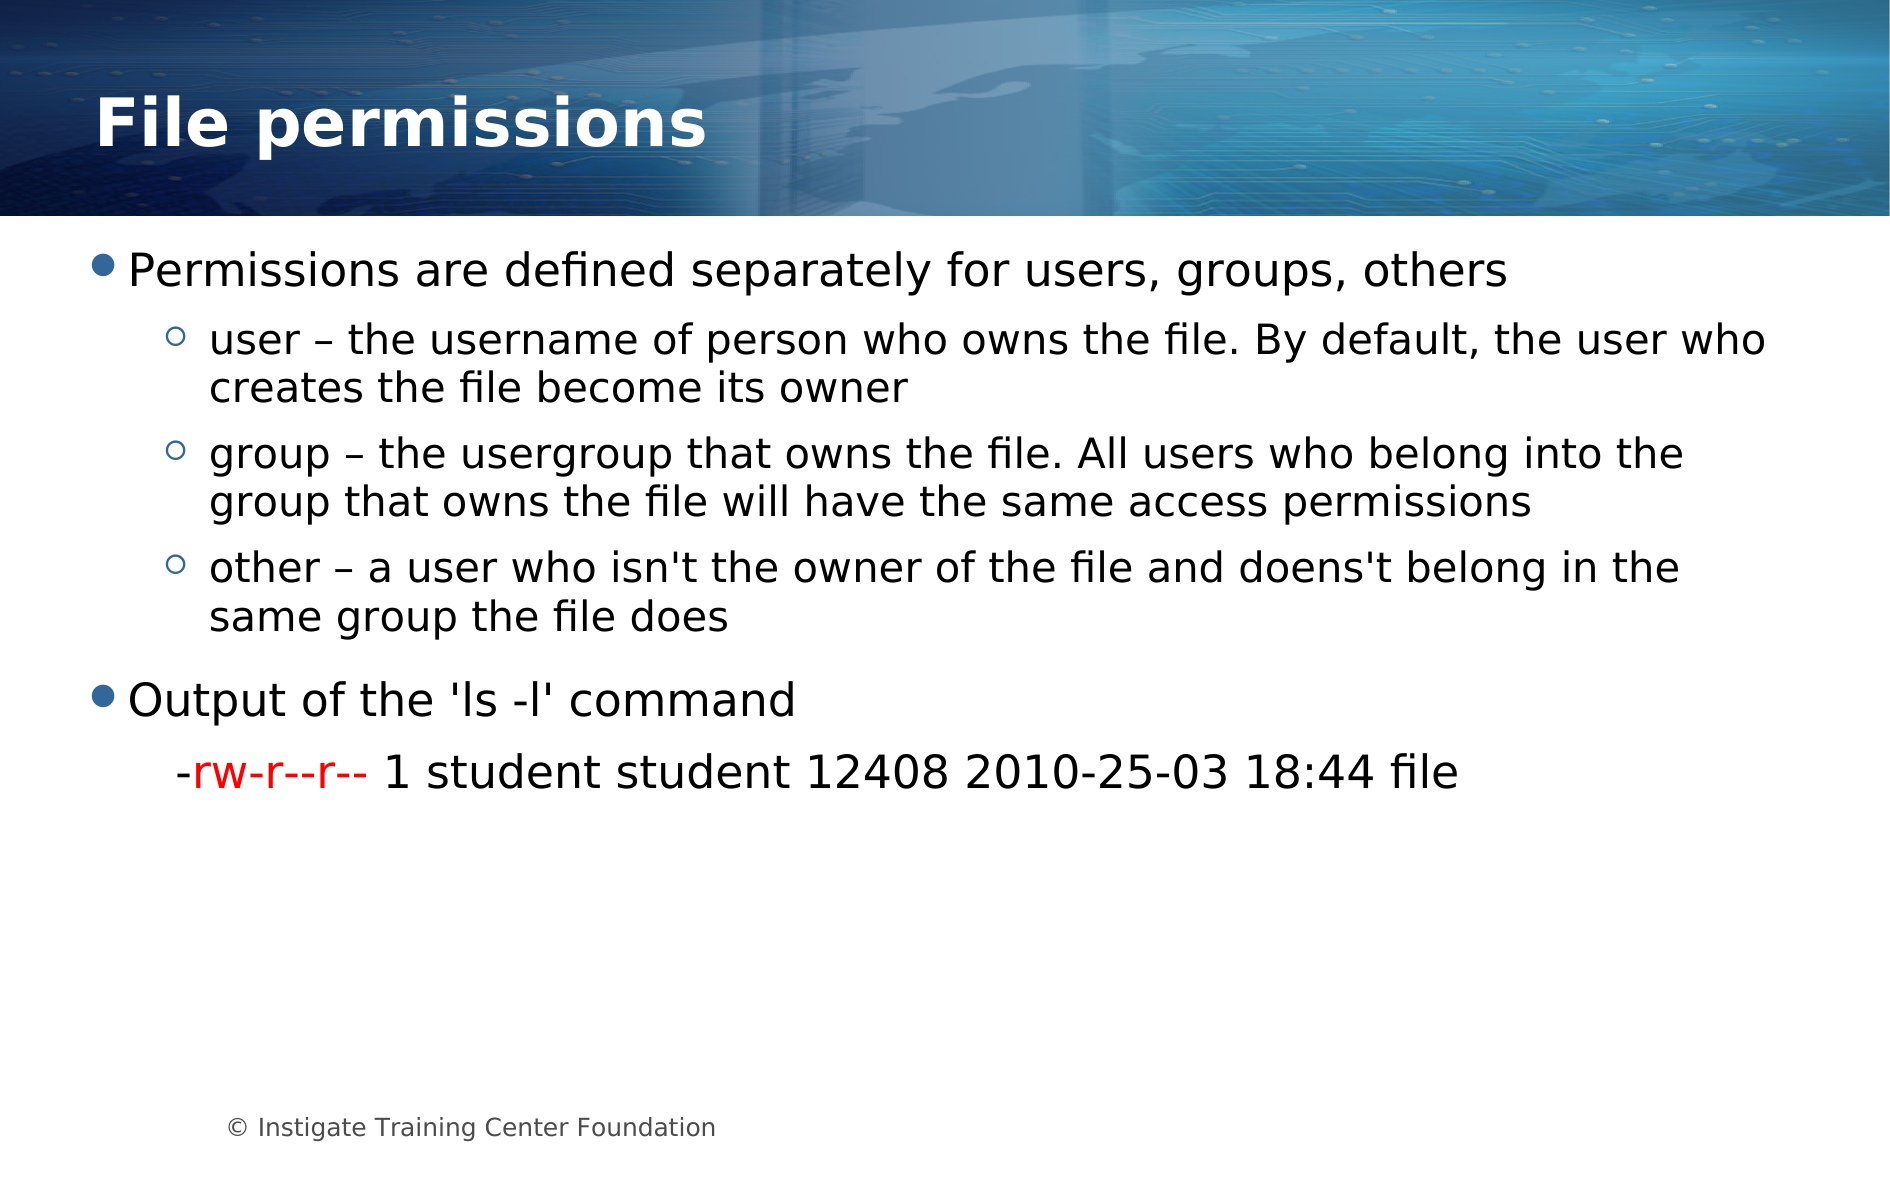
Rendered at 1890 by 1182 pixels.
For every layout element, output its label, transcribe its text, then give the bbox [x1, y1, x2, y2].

title File permissions [94, 47, 1793, 217]
list Permissions are defined separately for users, groups, others user – the username of person who owns the file. By default, the user who creates the file become its owner group – the usergroup that owns the file. All users who belong into the group that owns the file will have the same access permissions other – a user who isn't the owner of the file and doens't belong in the same group the file does Output of the 'ls -l' command -rw-r--r-- 1 student student 12408 2010-25-03 18:44 file [88, 228, 1788, 914]
picture [0, 0, 1890, 216]
